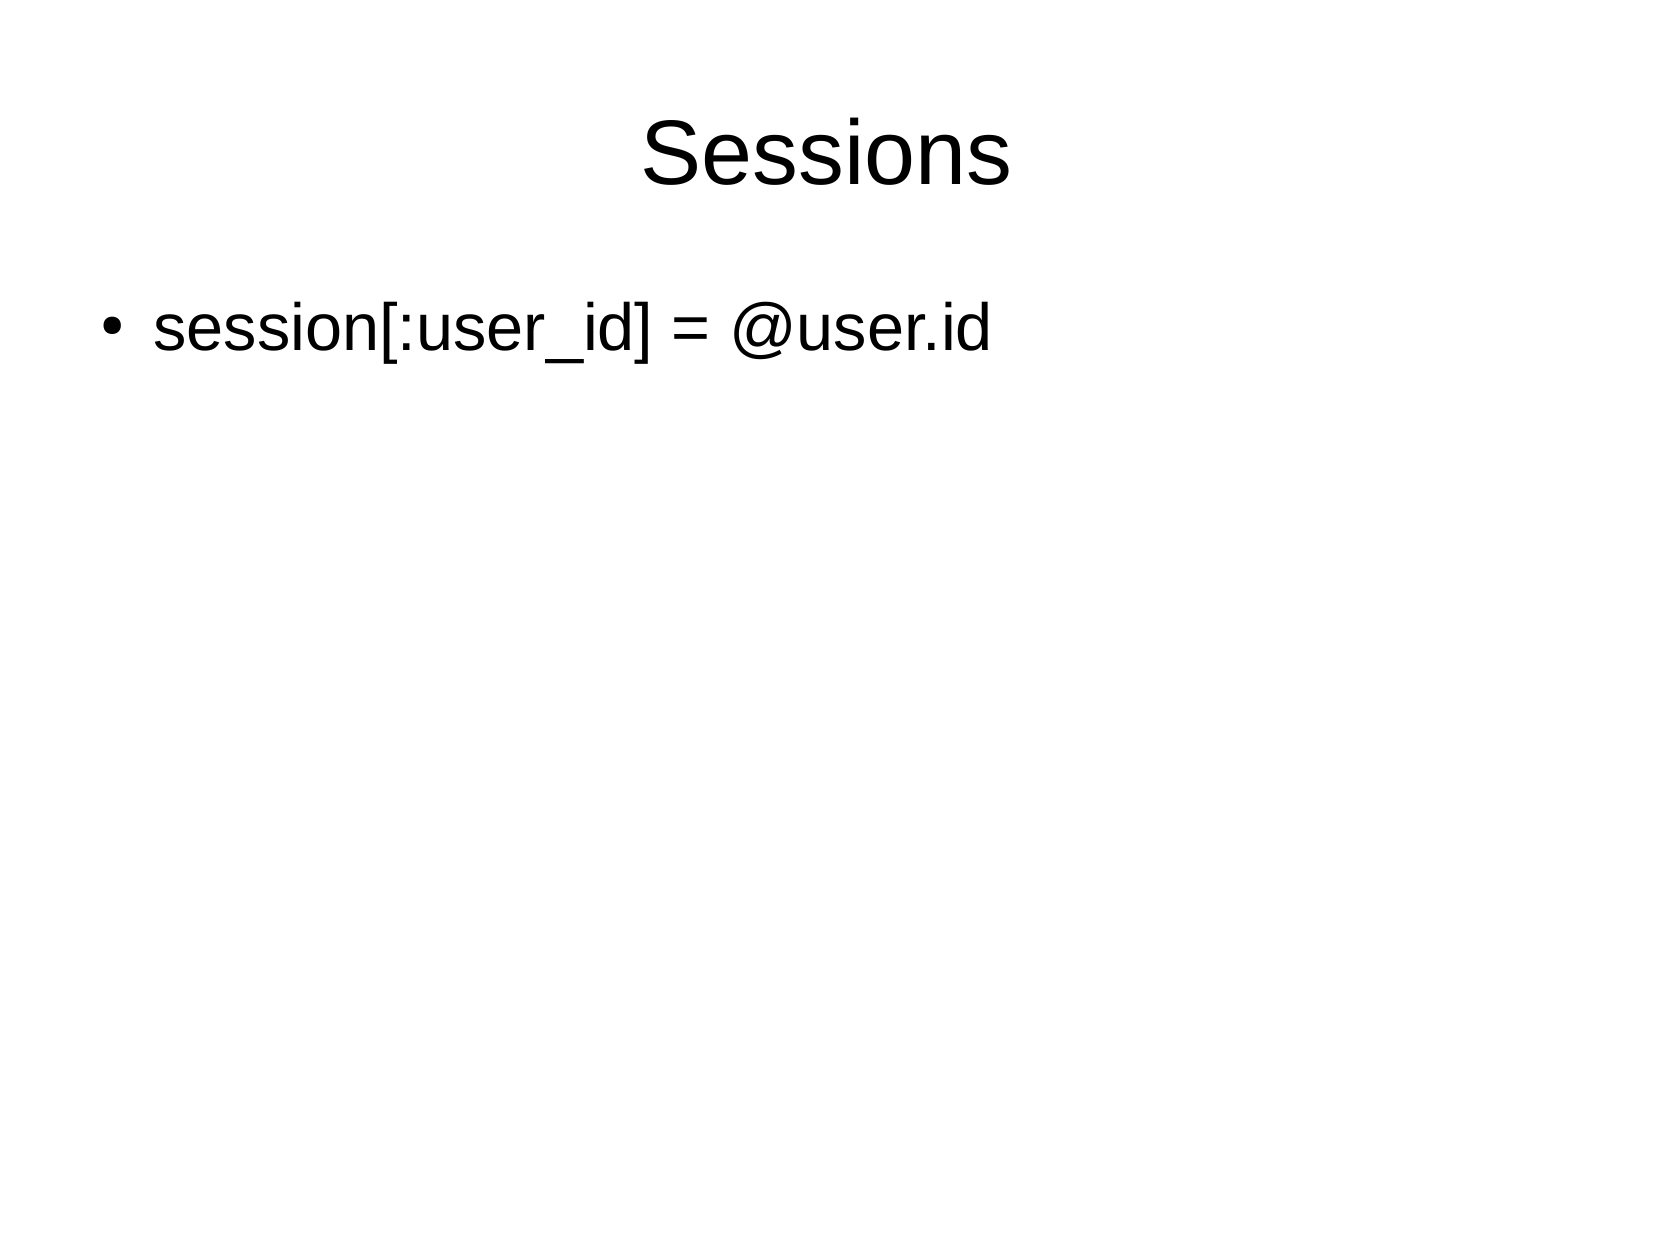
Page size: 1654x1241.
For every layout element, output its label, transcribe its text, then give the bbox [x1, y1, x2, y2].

list session[:user_id] = @user.id [82, 290, 1571, 1010]
title Sessions [82, 49, 1571, 257]
